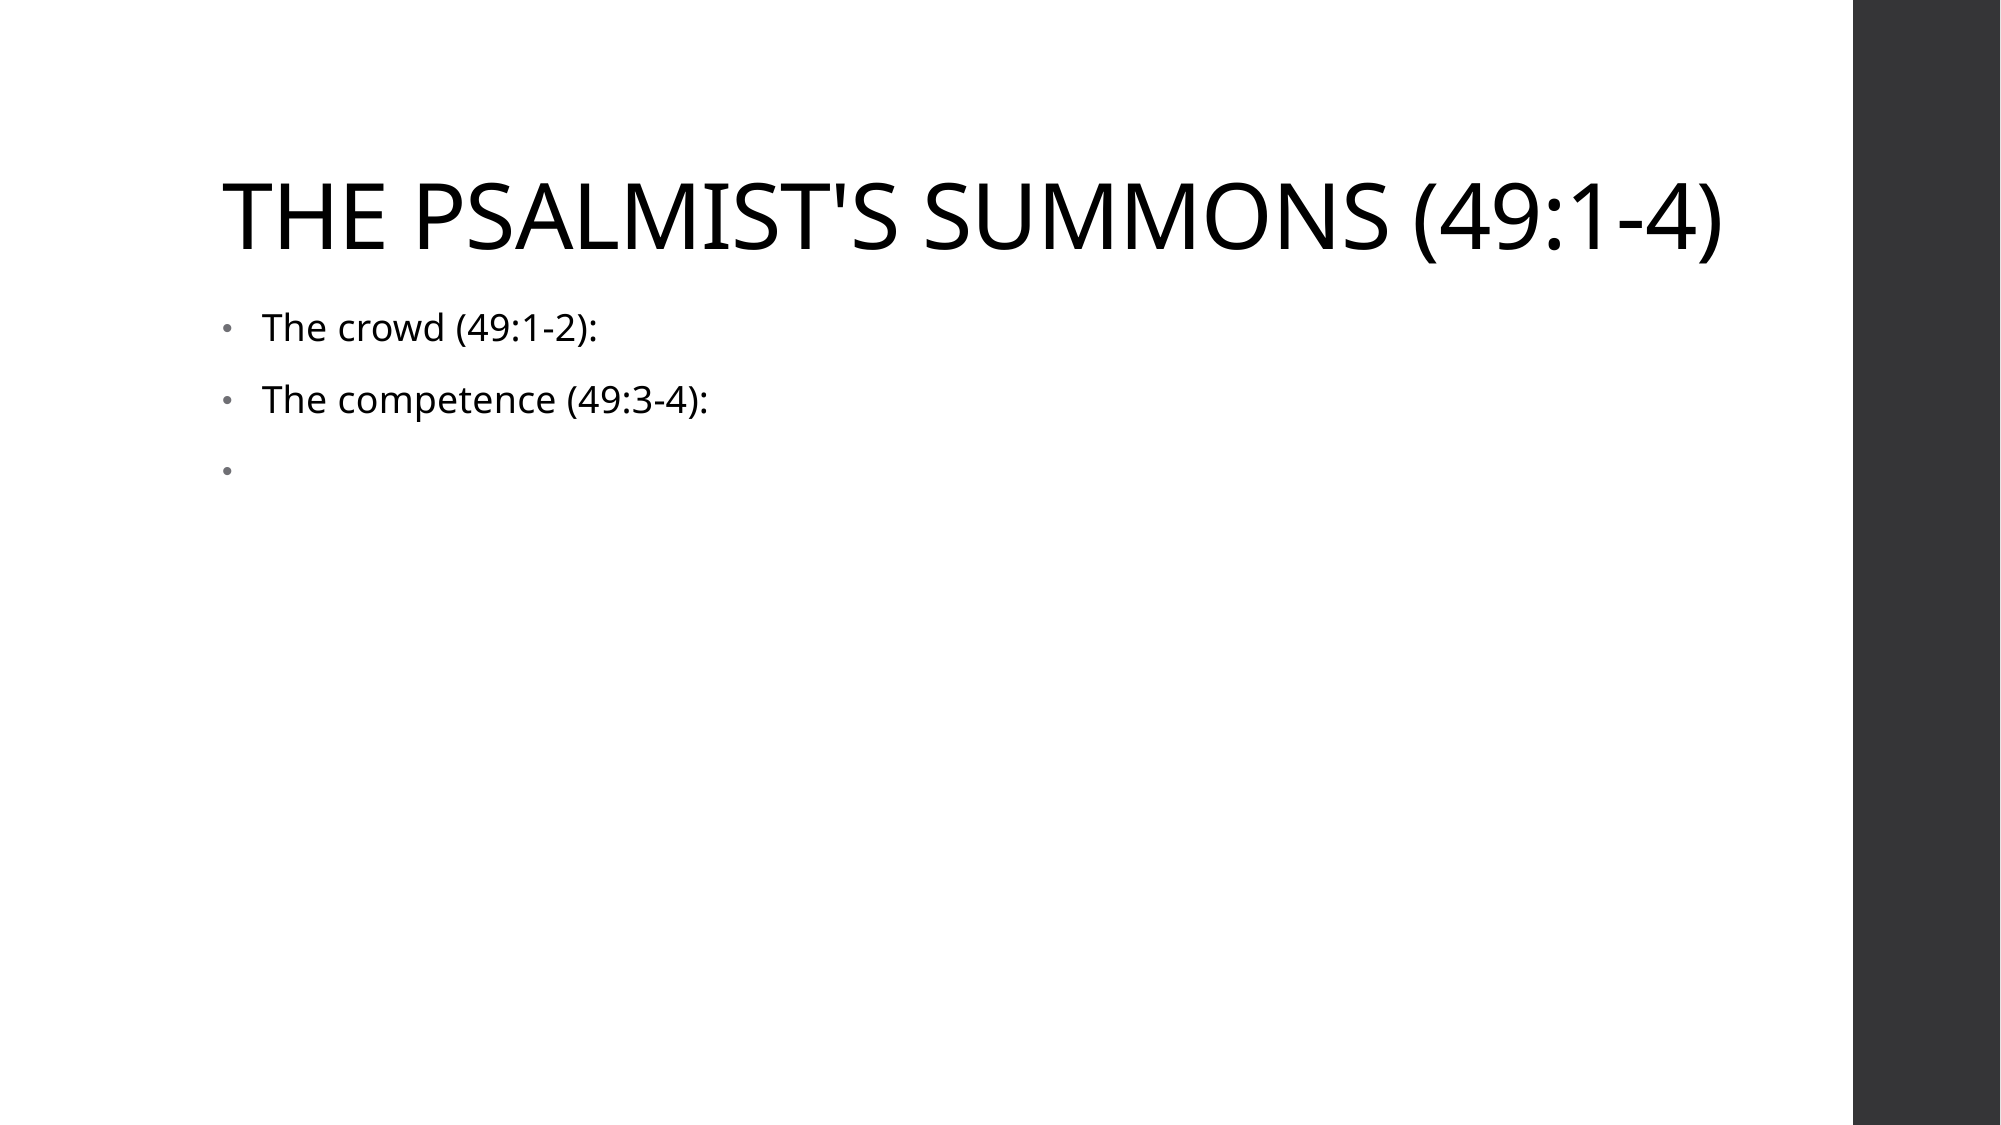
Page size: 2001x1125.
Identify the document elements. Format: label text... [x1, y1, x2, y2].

list The crowd (49:1-2): The competence (49:3-4): [206, 299, 1617, 1014]
title THE PSALMIST'S SUMMONS (49:1-4) [206, 60, 1797, 278]
